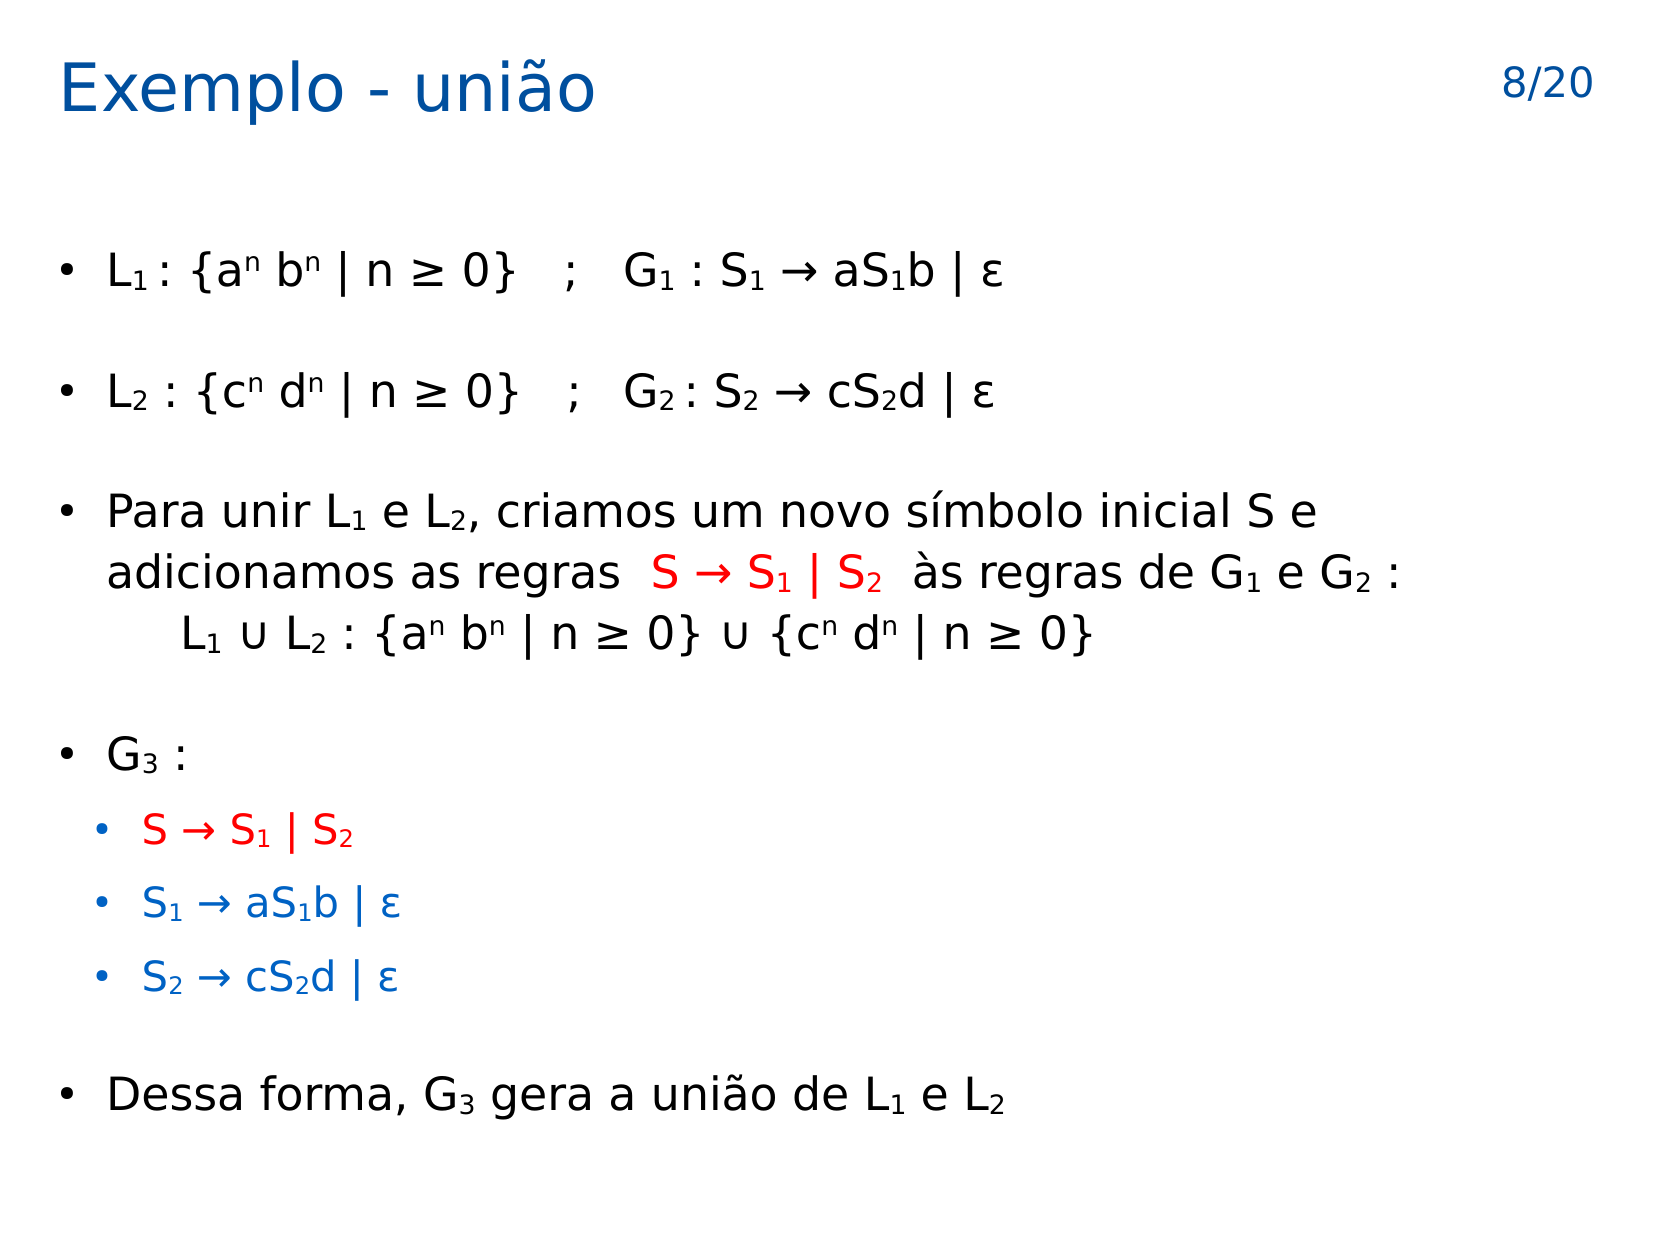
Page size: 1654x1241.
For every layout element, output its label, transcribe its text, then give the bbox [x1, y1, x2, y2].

list L1 : {an bn | n ≥ 0} ; G1 : S1 → aS1b | ε L2 : {cn dn | n ≥ 0} ; G2 : S2 → cS2d | ε Para unir L1 e L2, criamos um novo símbolo inicial S e adicionamos as regras S → S1 | S2 às regras de G1 e G2 : L1 ∪ L2 : {an bn | n ≥ 0} ∪ {cn dn | n ≥ 0} G3 : S → S1 | S2 S1 → aS1b | ε S2 → cS2d | ε Dessa forma, G3 gera a união de L1 e L2 [59, 236, 1595, 1211]
title Exemplo - união [59, 29, 1625, 148]
